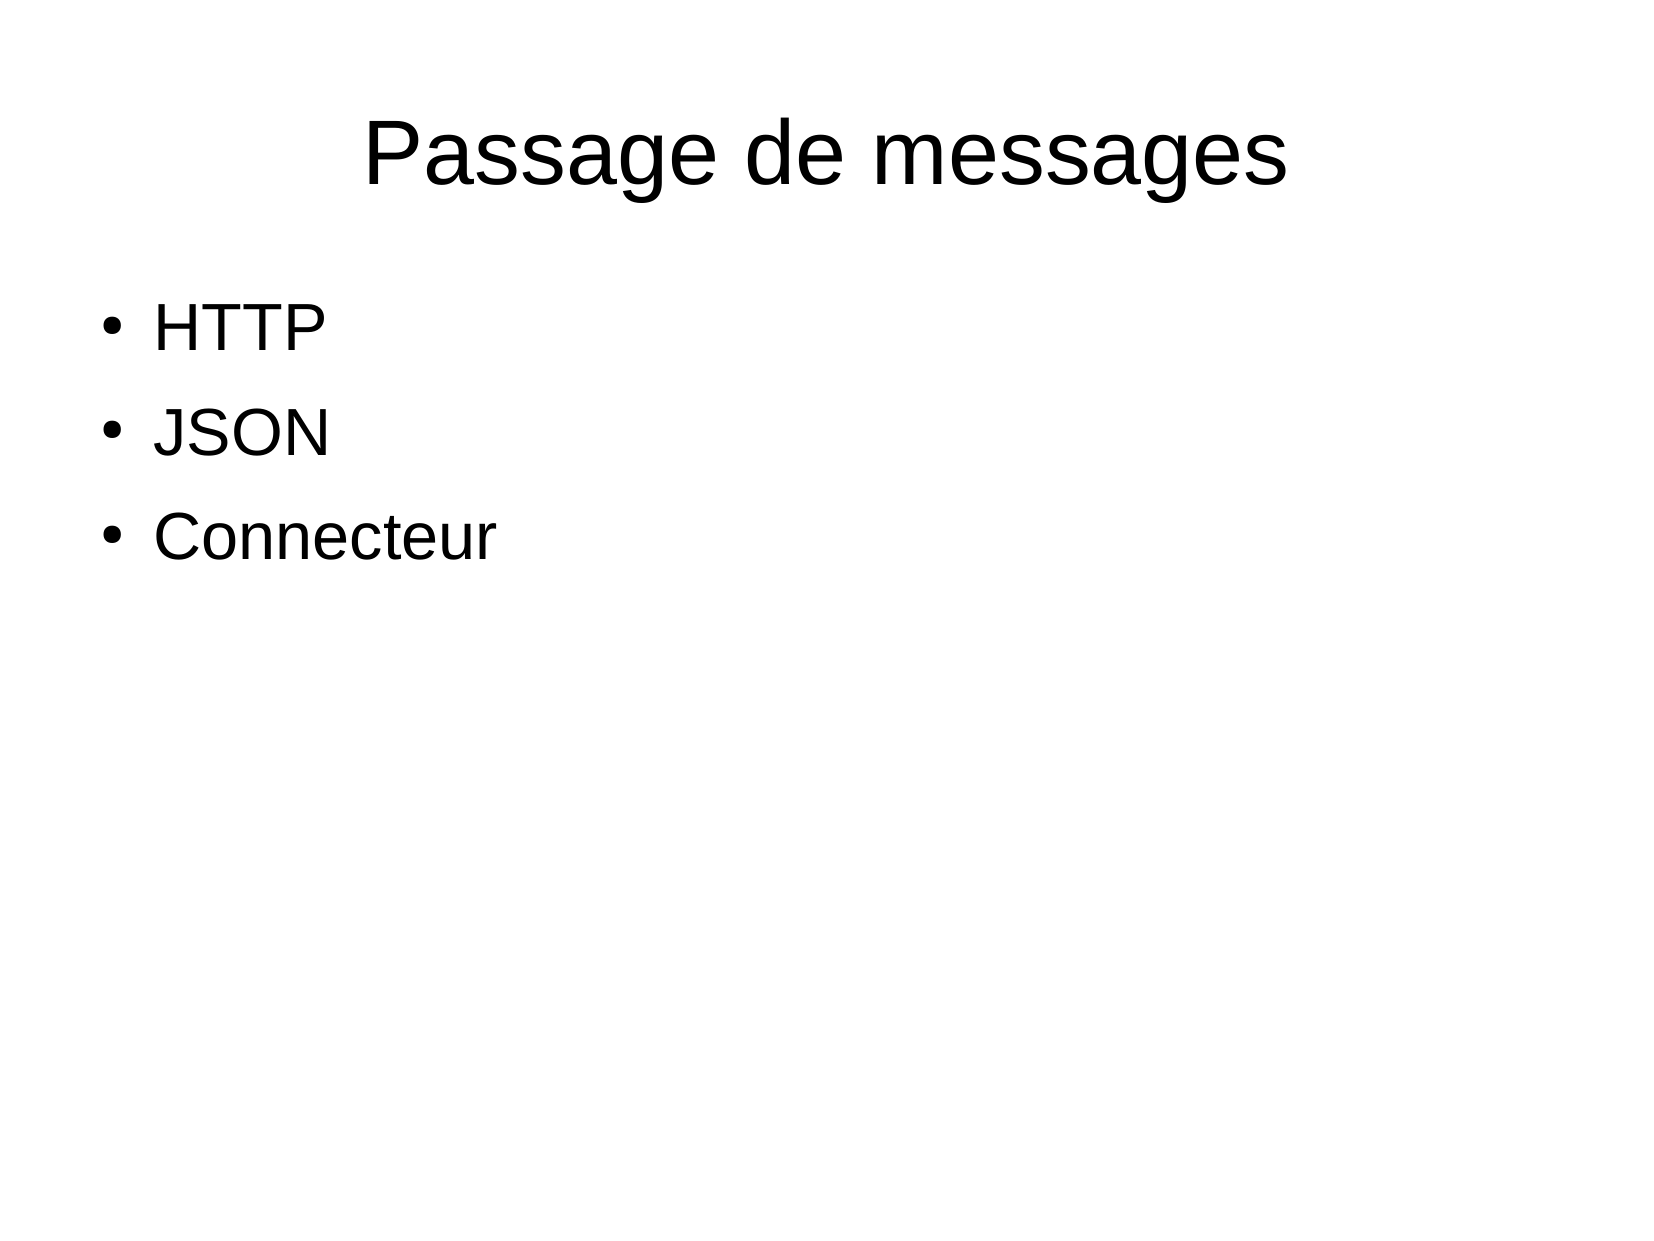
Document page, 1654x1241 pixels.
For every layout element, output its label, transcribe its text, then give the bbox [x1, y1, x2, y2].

title Passage de messages [82, 49, 1571, 257]
list HTTP JSON Connecteur [82, 290, 1538, 1010]
